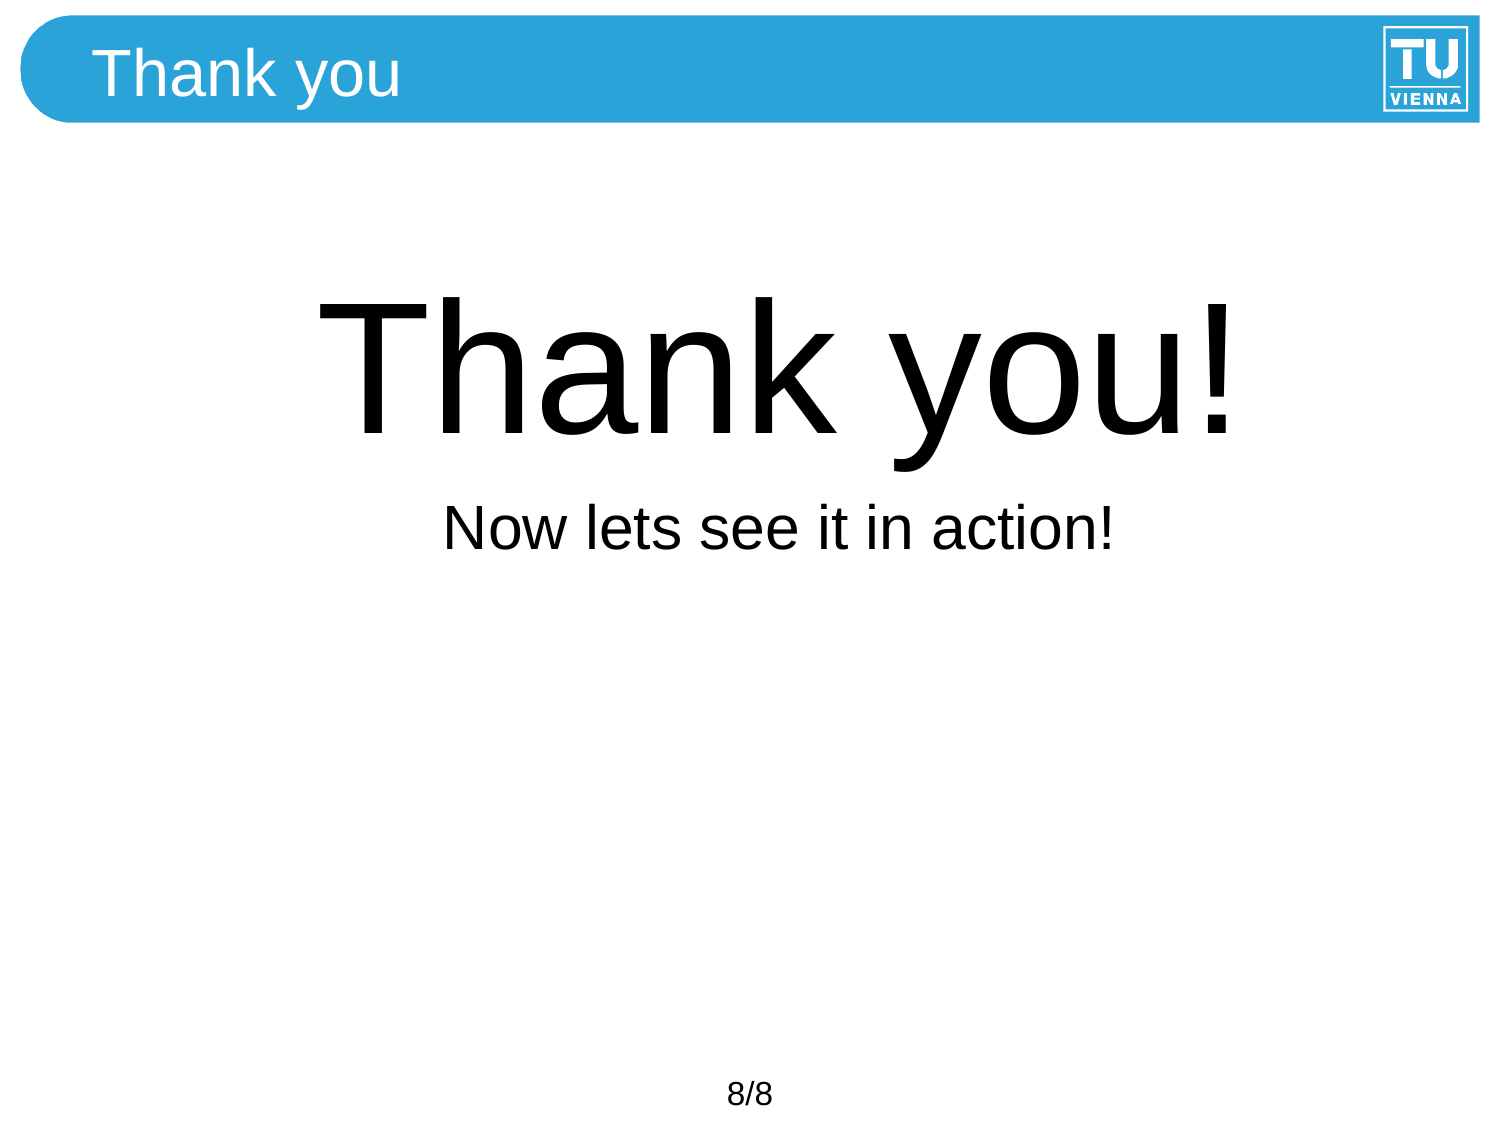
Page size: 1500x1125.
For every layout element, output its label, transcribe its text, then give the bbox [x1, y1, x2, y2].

list Thank you! Now lets see it in action! [19, 151, 1481, 1050]
title Thank you [76, 7, 1350, 132]
